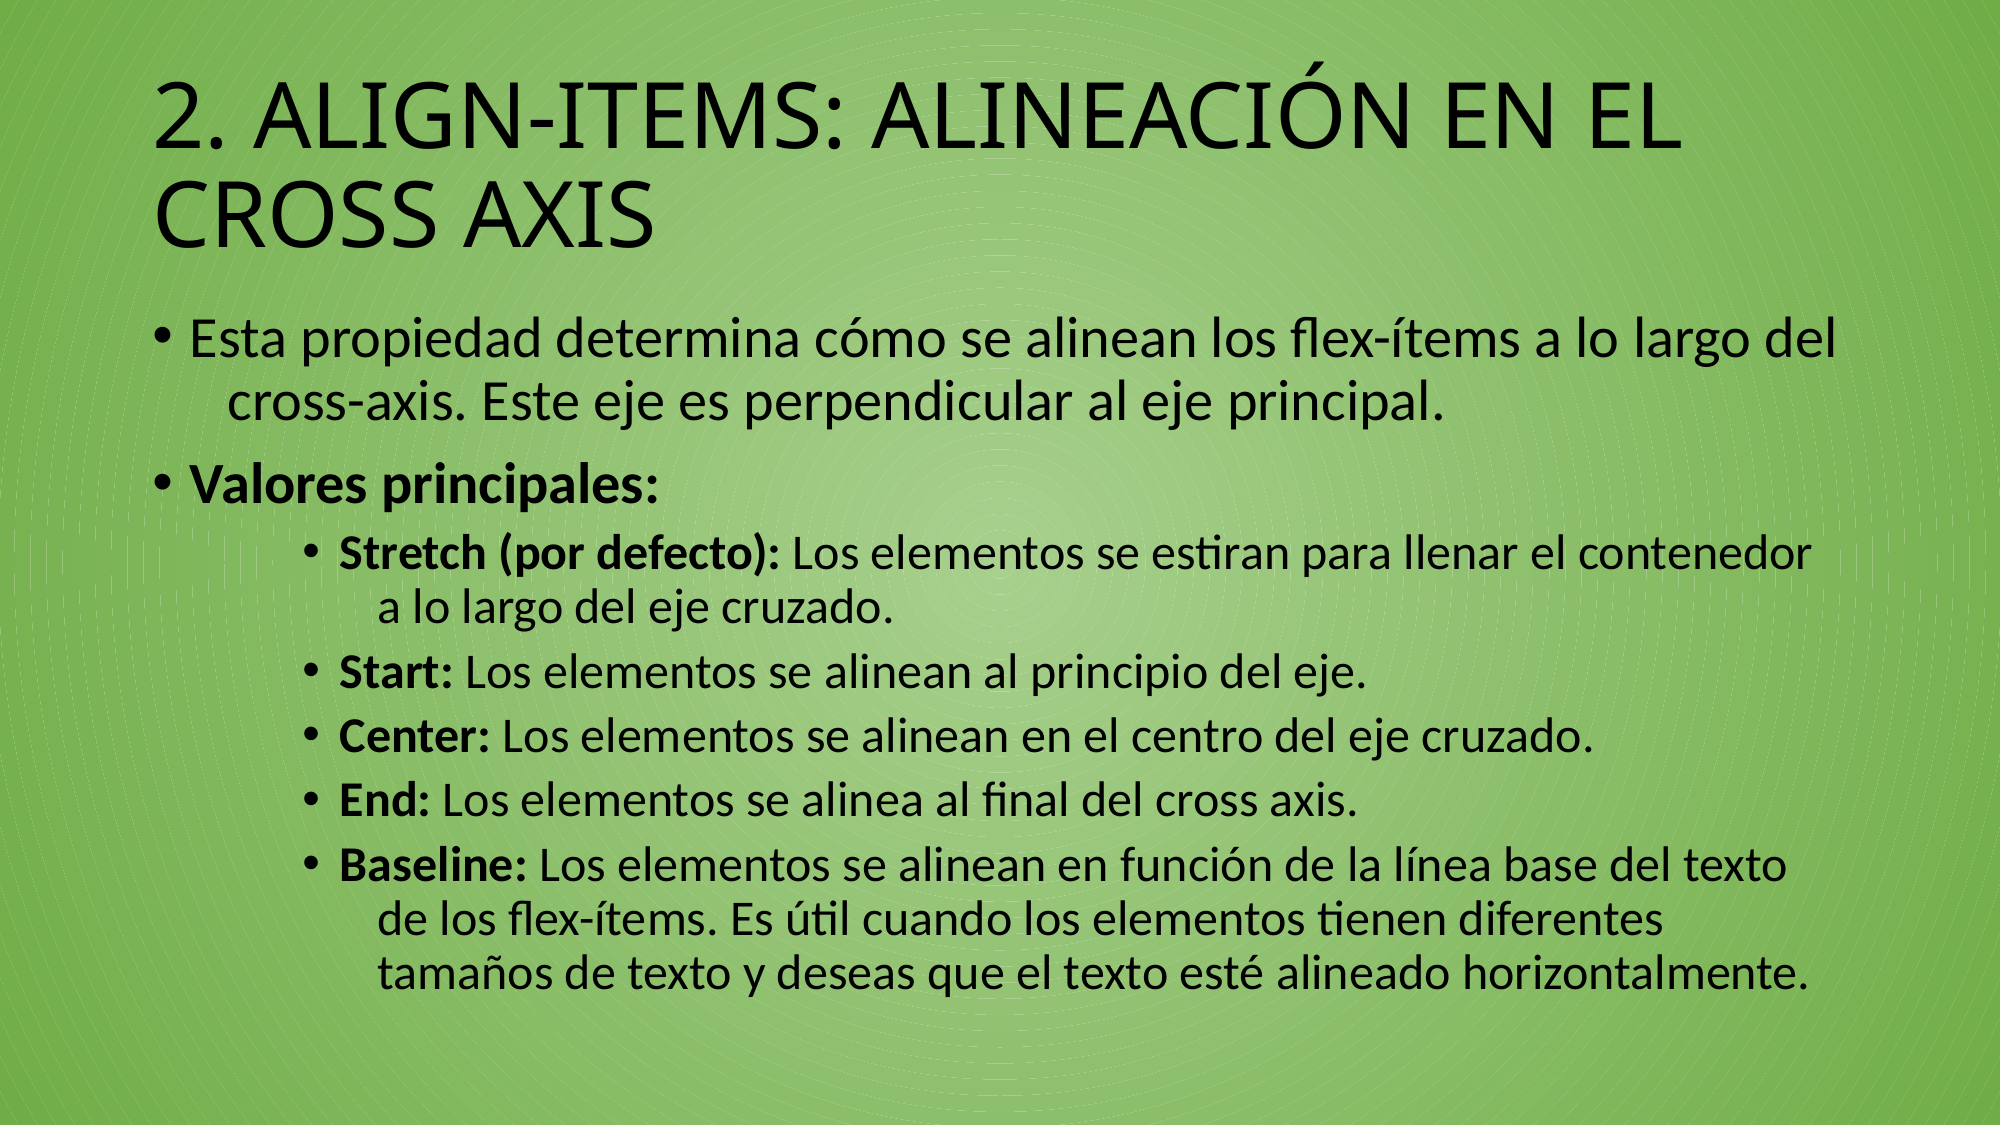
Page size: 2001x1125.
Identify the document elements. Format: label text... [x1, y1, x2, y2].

title 2. ALIGN-ITEMS: ALINEACIÓN EN EL CROSS AXIS [137, 59, 1863, 278]
list Esta propiedad determina cómo se alinean los flex-ítems a lo largo del cross-axis. Este eje es perpendicular al eje principal. Valores principales: Stretch (por defecto): Los elementos se estiran para llenar el contenedor a lo largo del eje cruzado. Start: Los elementos se alinean al principio del eje. Center: Los elementos se alinean en el centro del eje cruzado. End: Los elementos se alinea al final del cross axis. Baseline: Los elementos se alinean en función de la línea base del texto de los flex-ítems. Es útil cuando los elementos tienen diferentes tamaños de texto y deseas que el texto esté alineado horizontalmente. [137, 299, 1863, 1125]
